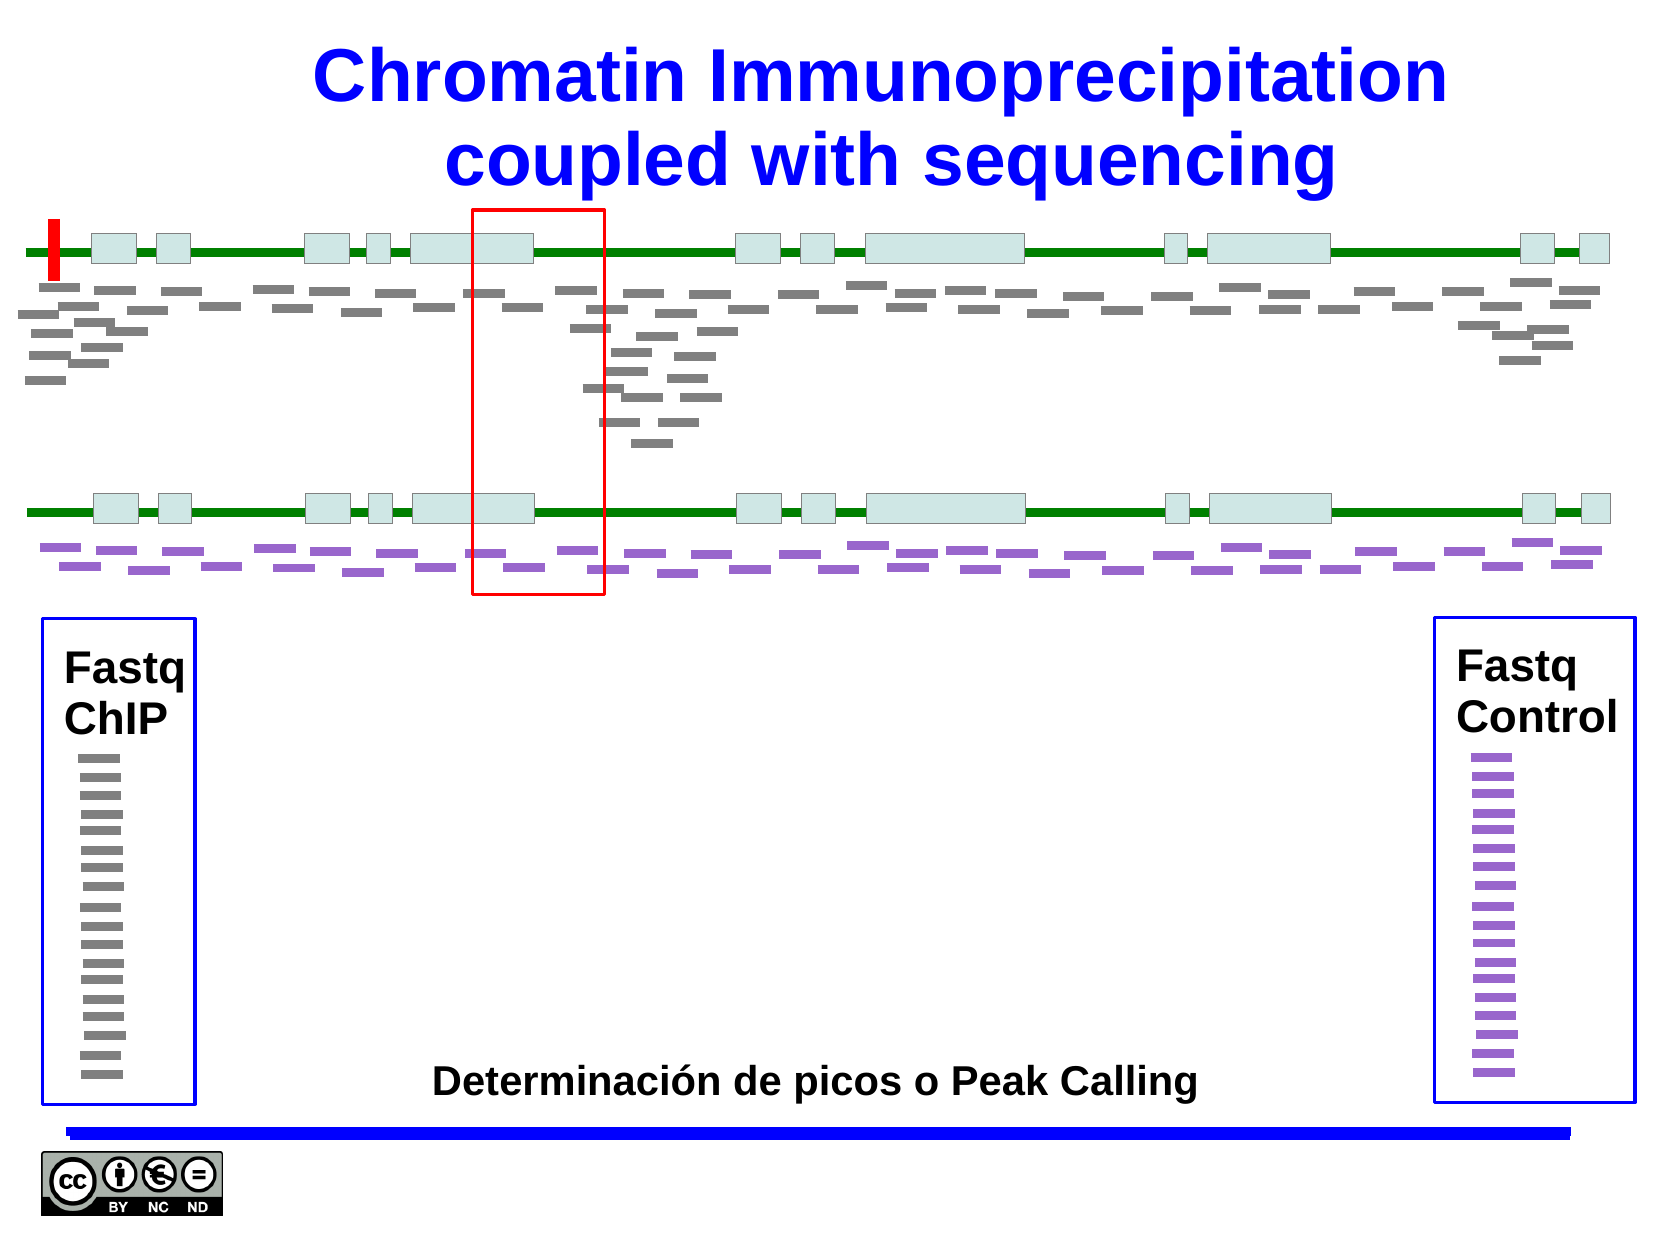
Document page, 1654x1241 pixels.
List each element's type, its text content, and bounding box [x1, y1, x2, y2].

text_box Fastq ChIP [49, 634, 214, 752]
title Chromatin Immunoprecipitation coupled with sequencing [147, 13, 1636, 222]
text_box [156, 233, 191, 264]
text_box [305, 493, 351, 524]
text_box [735, 233, 781, 264]
text_box [801, 493, 836, 524]
text_box [304, 233, 350, 264]
text_box [366, 233, 391, 264]
text_box [1164, 233, 1188, 264]
text_box [1209, 493, 1332, 524]
picture [41, 1151, 223, 1216]
text_box [410, 210, 605, 595]
text_box [800, 233, 835, 264]
text_box [158, 493, 192, 524]
text_box [1579, 233, 1610, 264]
text_box [1522, 493, 1556, 524]
text_box Determinación de picos o Peak Calling [417, 1050, 1603, 1112]
text_box [1581, 493, 1611, 524]
text_box Fastq Control [1441, 632, 1634, 750]
text_box [91, 233, 137, 264]
text_box [866, 493, 1026, 524]
text_box [1434, 617, 1636, 1103]
text_box [93, 493, 139, 524]
text_box [368, 493, 393, 524]
text_box [1165, 493, 1190, 524]
text_box [1207, 233, 1331, 264]
text_box [1520, 233, 1555, 264]
text_box [865, 233, 1025, 264]
text_box [736, 493, 782, 524]
text_box [42, 618, 196, 1105]
